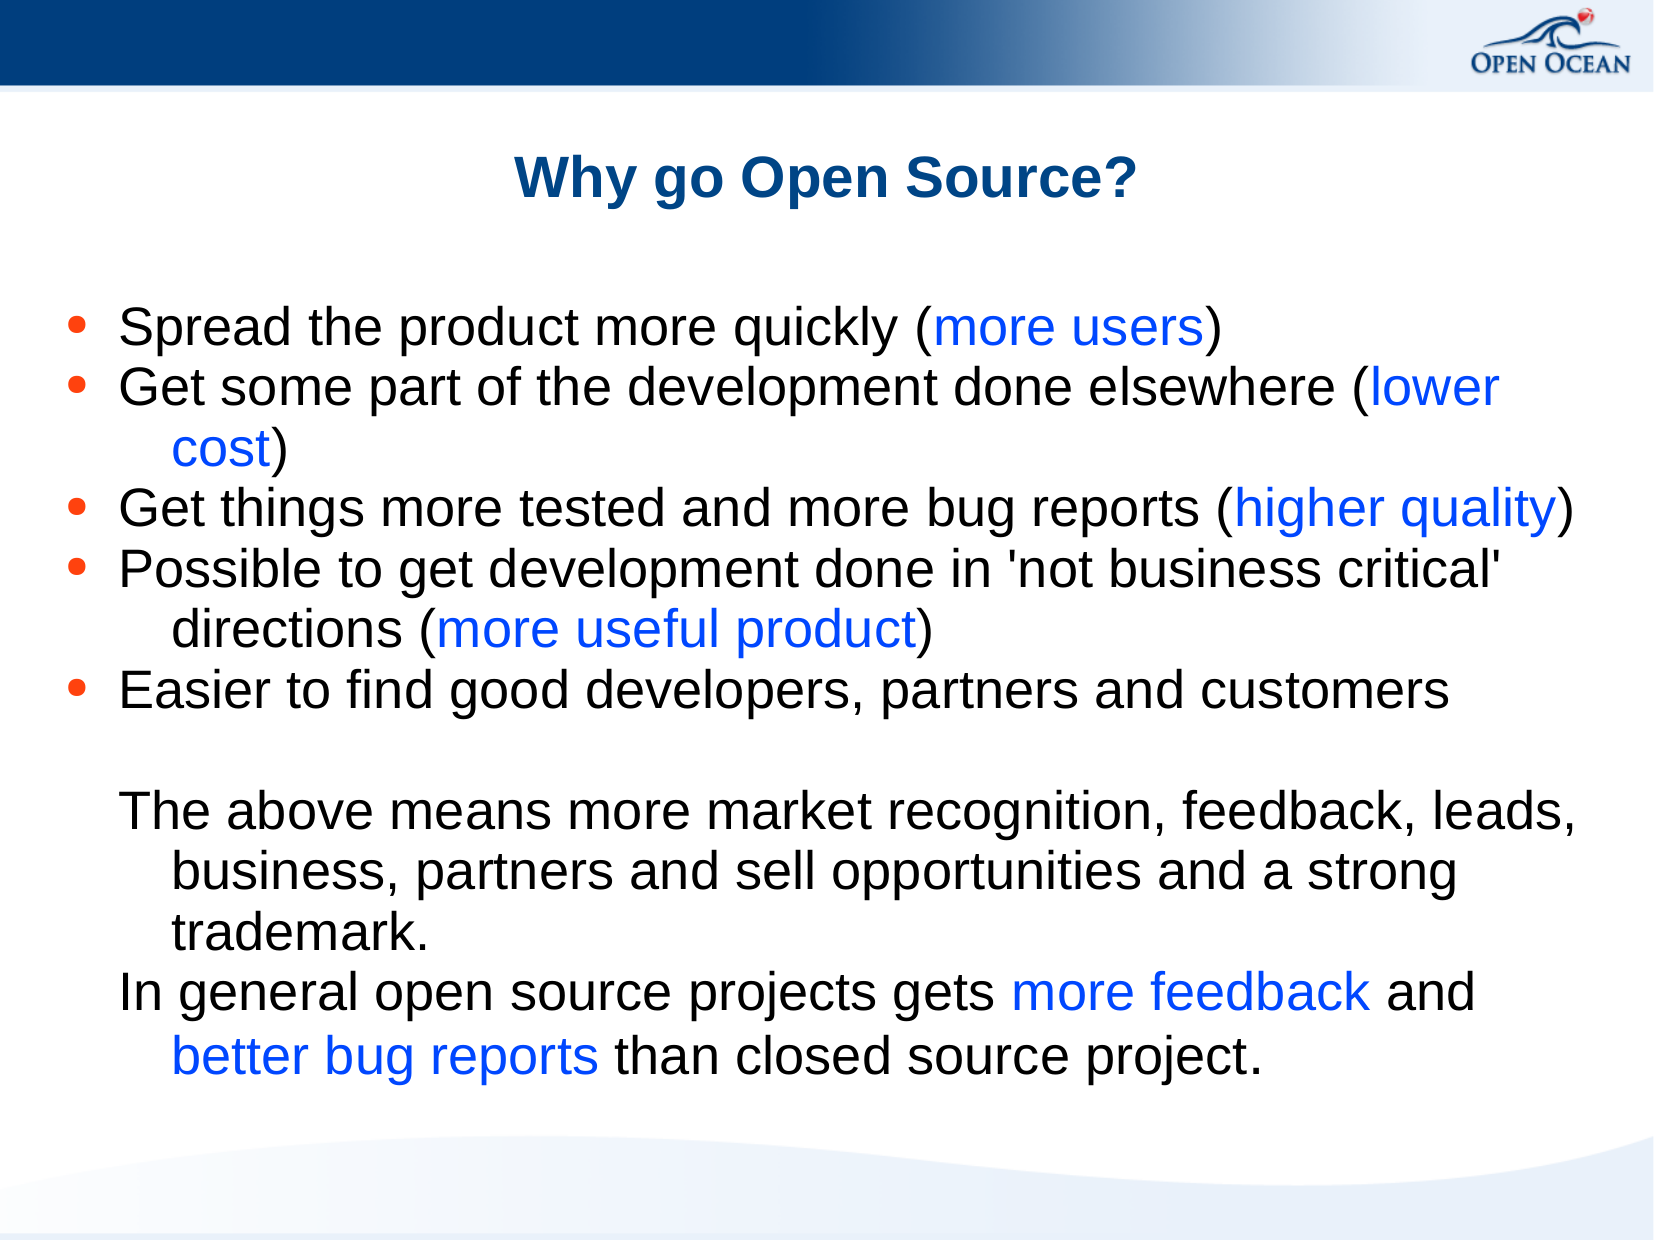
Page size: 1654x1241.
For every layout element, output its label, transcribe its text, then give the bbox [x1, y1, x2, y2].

picture [0, 0, 1654, 1240]
list Spread the product more quickly (more users) Get some part of the development done elsewhere (lower cost) Get things more tested and more bug reports (higher quality) Possible to get development done in 'not business critical' directions (more useful product) Easier to find good developers, partners and customers The above means more market recognition, feedback, leads, business, partners and sell opportunities and a strong trademark. In general open source projects gets more feedback and better bug reports than closed source project. [29, 265, 1625, 1241]
title Why go Open Source? [82, 95, 1571, 259]
